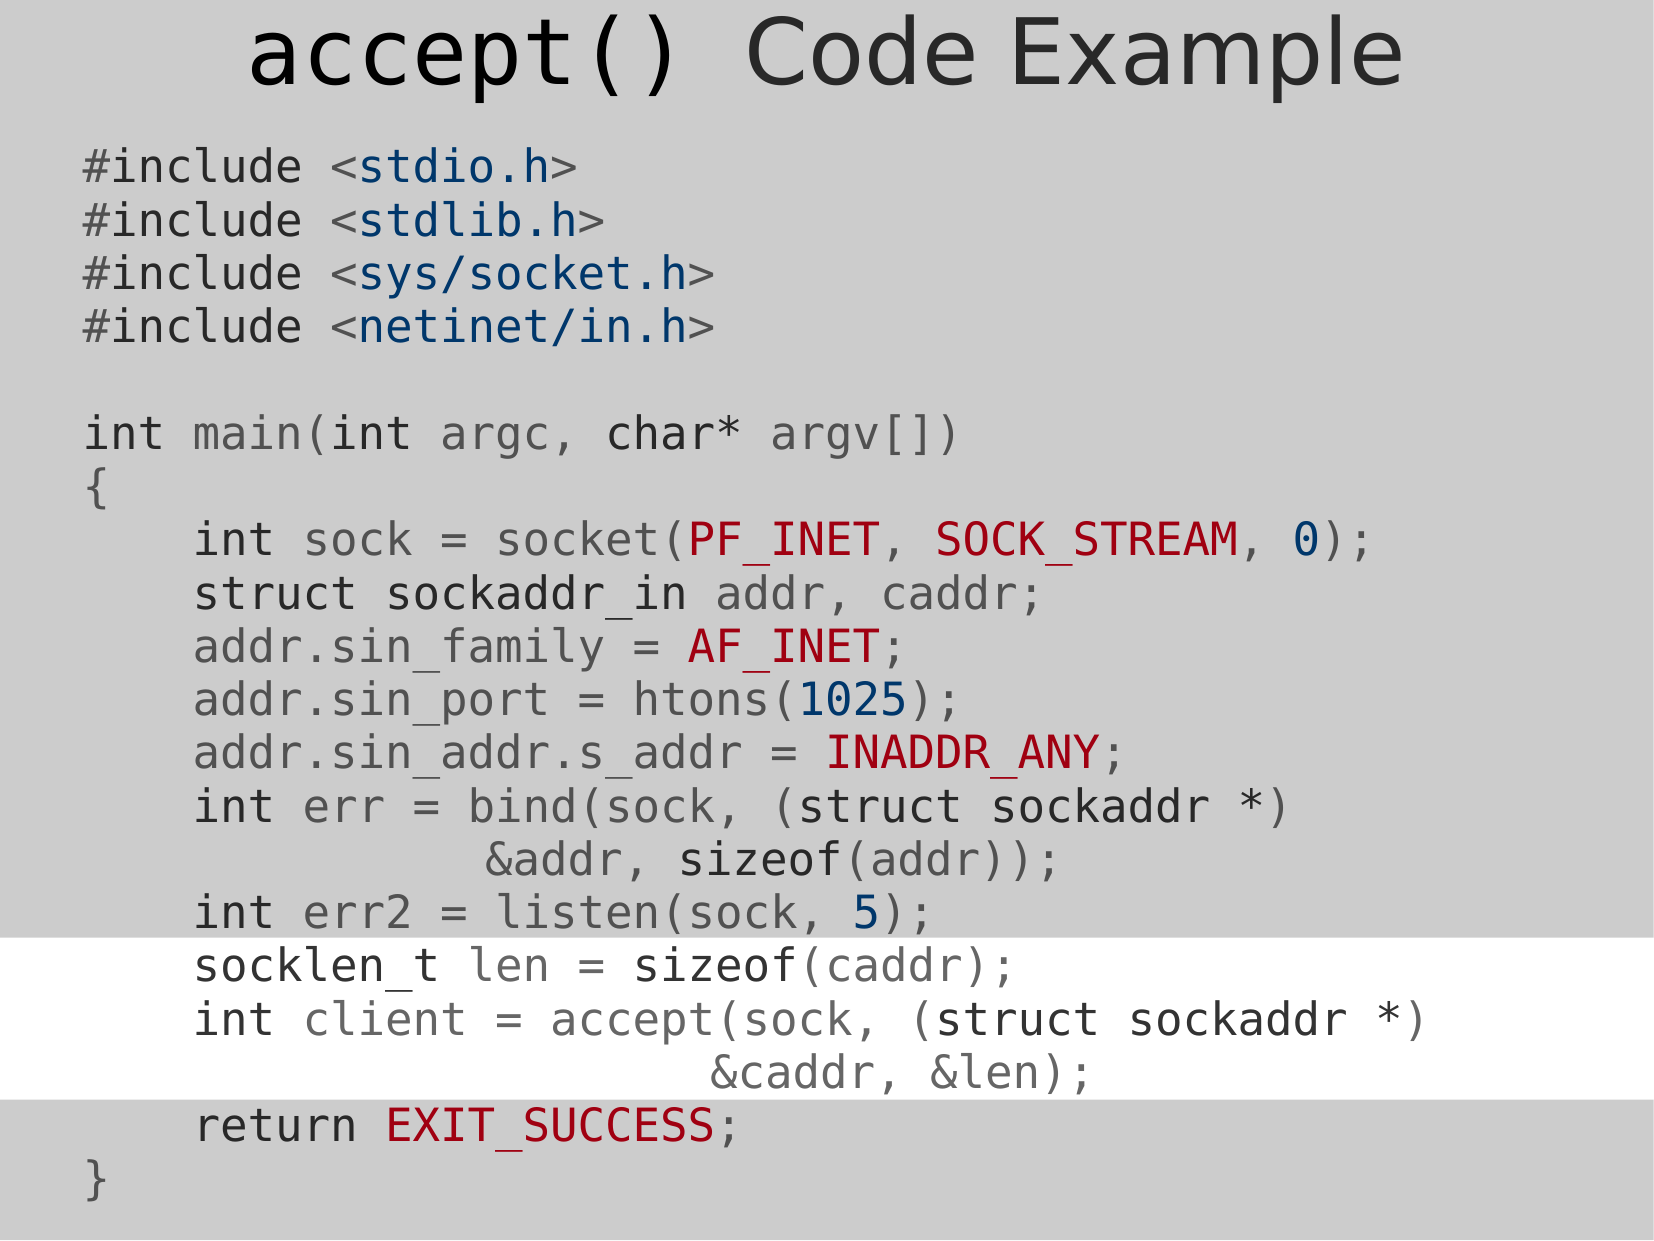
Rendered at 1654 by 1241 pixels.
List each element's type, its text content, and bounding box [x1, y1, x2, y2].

subtitle #include <stdio.h> #include <stdlib.h> #include <sys/socket.h> #include <netinet/in.h> int main(int argc, char* argv[]) { int sock = socket(PF_INET, SOCK_STREAM, 0); struct sockaddr_in addr, caddr; addr.sin_family = AF_INET; addr.sin_port = htons(1025); addr.sin_addr.s_addr = INADDR_ANY; int err = bind(sock, (struct sockaddr *) &addr, sizeof(addr)); int err2 = listen(sock, 5); socklen_t len = sizeof(caddr); int client = accept(sock, (struct sockaddr *) &caddr, &len); return EXIT_SUCCESS; } [82, 938, 1571, 1099]
text_box [0, 1099, 1654, 1241]
text_box [0, 0, 1654, 938]
